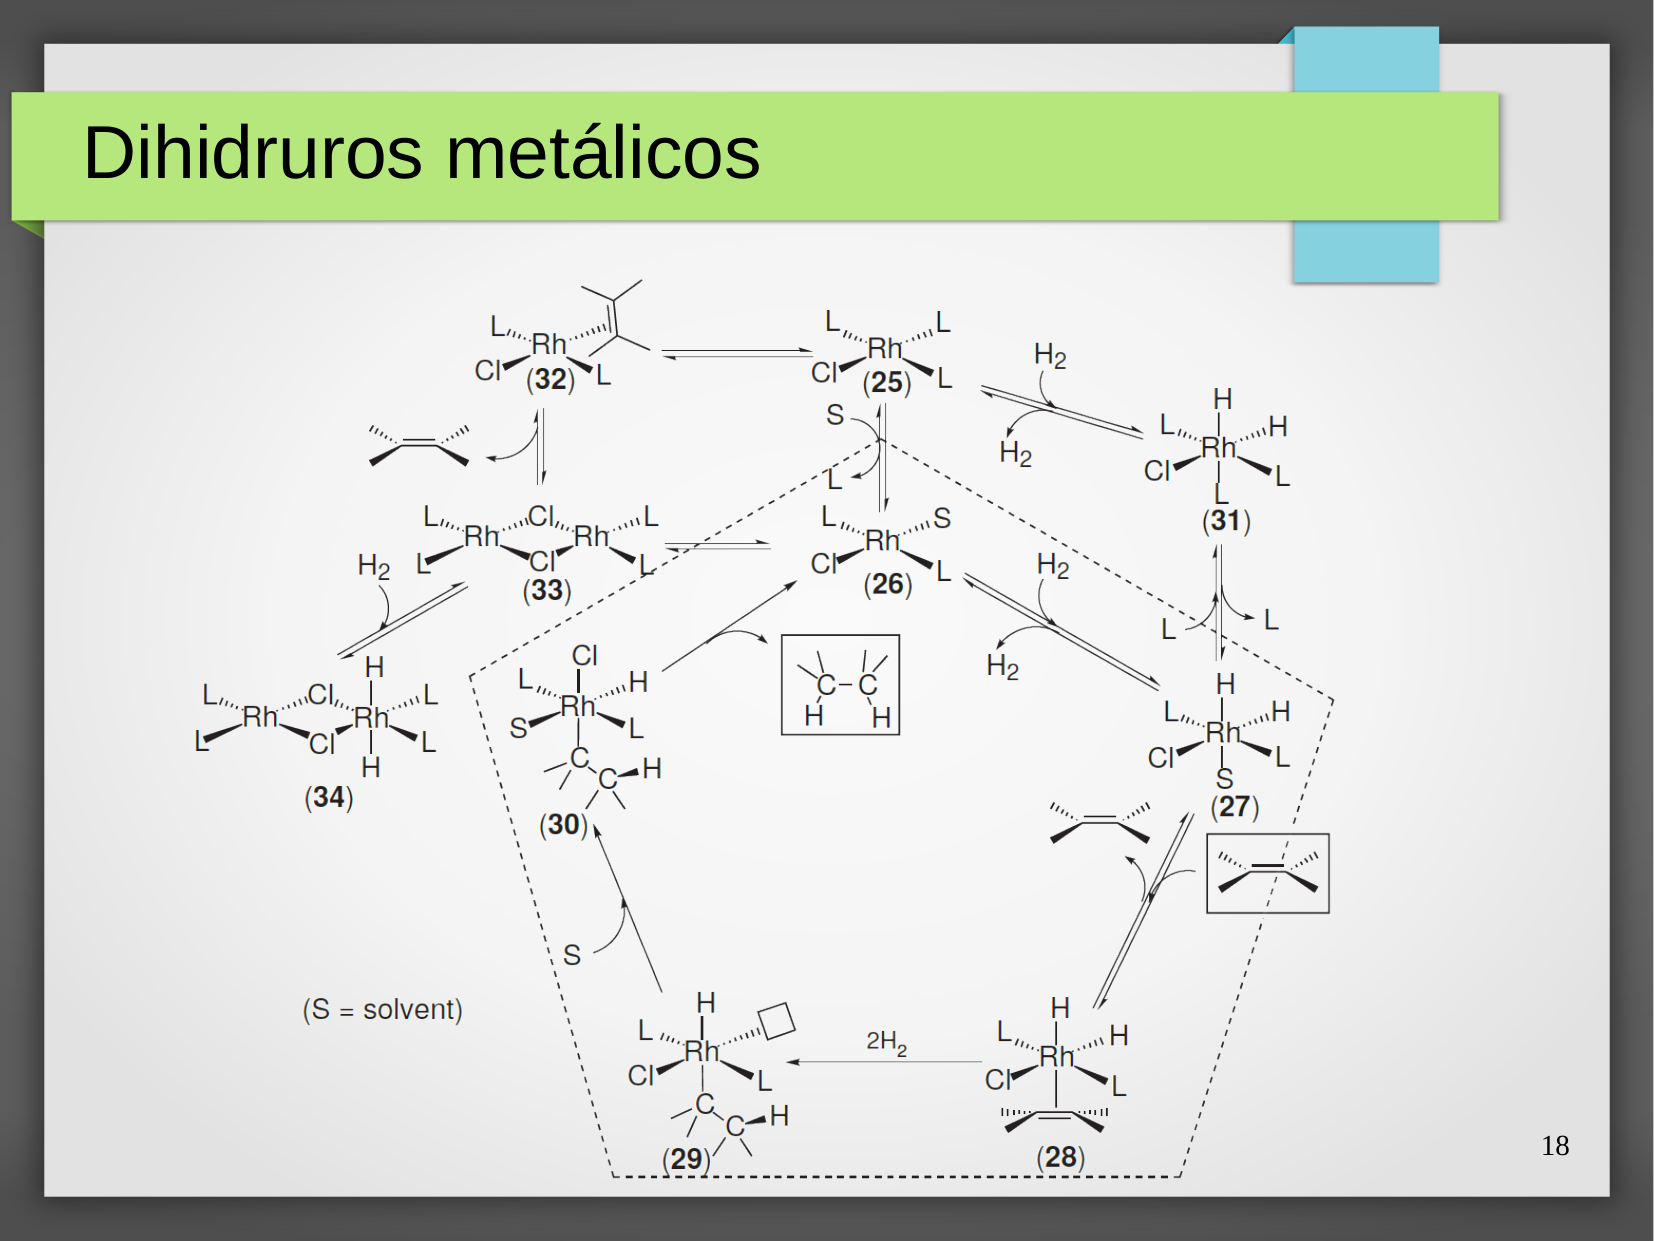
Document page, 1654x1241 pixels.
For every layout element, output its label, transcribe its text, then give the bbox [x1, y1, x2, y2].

picture [0, 0, 1654, 1241]
text_box <number> [1185, 1129, 1571, 1215]
text_box Dihidruros metálicos [82, 94, 1264, 213]
